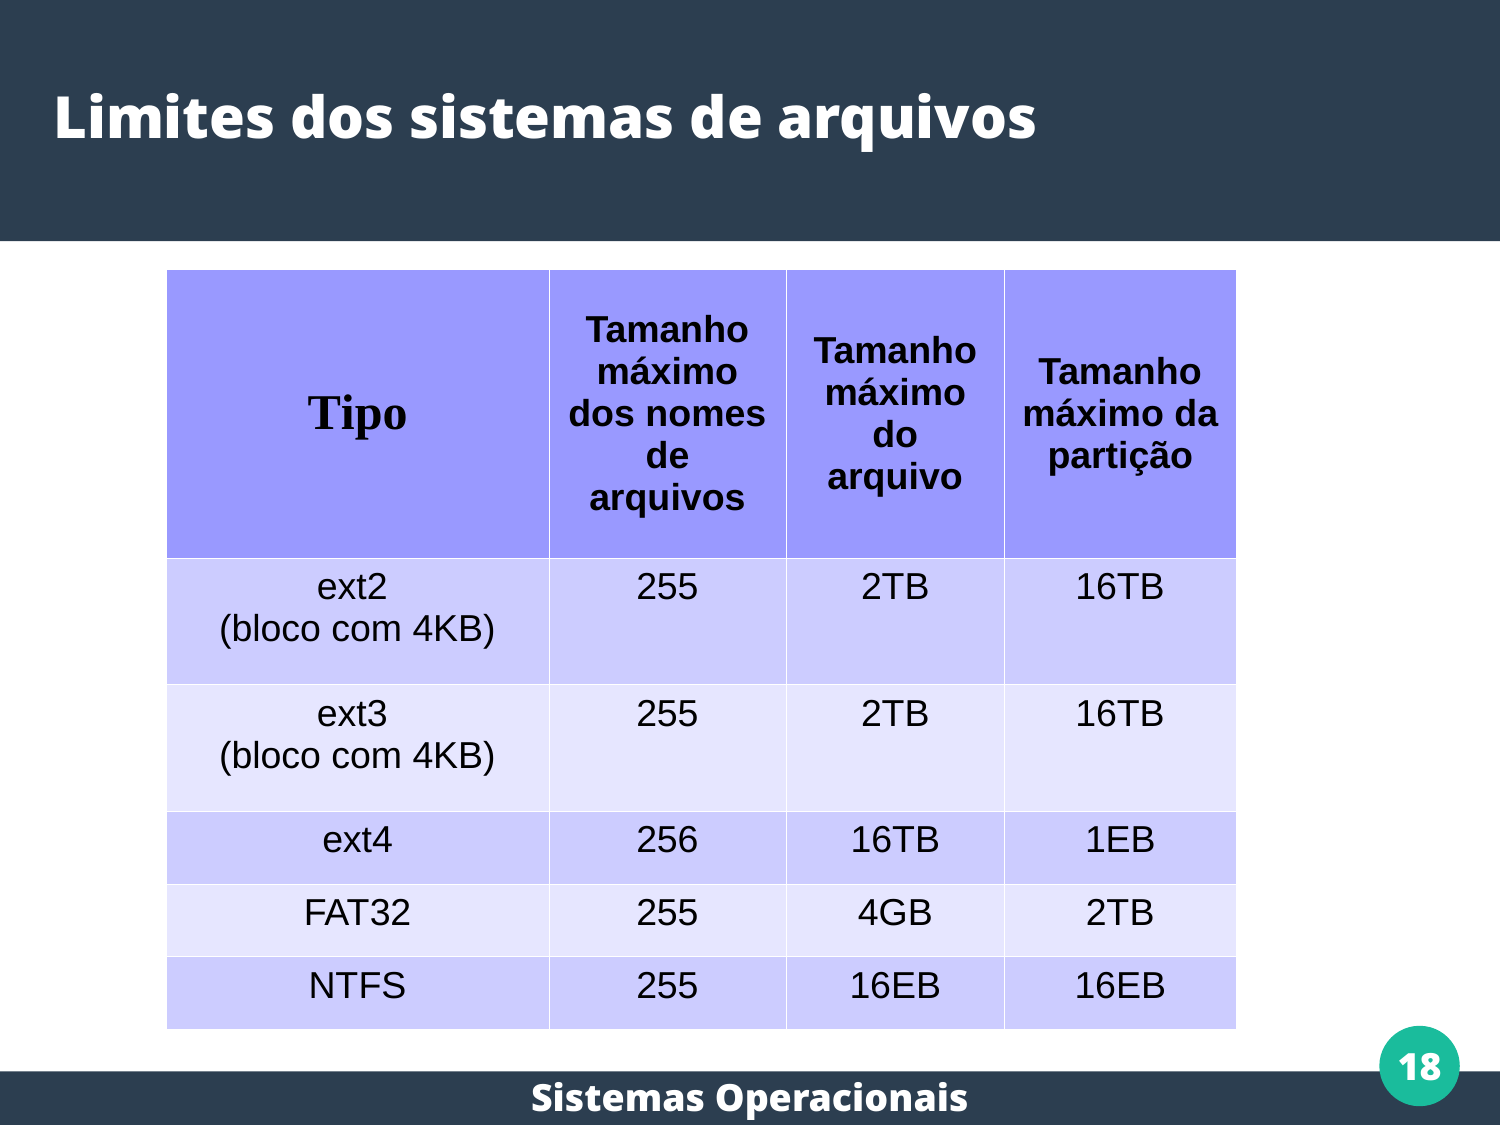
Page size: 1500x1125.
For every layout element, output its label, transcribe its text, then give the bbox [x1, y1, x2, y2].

table_cell FAT32 [167, 885, 549, 956]
table_cell 2TB [787, 559, 1004, 684]
table_cell 255 [550, 559, 786, 684]
title Limites dos sistemas de arquivos [53, 44, 1447, 188]
table_cell ext2 (bloco com 4KB) [167, 559, 549, 684]
table_cell NTFS [167, 957, 549, 1029]
table_cell 256 [550, 812, 786, 884]
table_cell 16EB [1005, 957, 1236, 1029]
table_cell ext3 (bloco com 4KB) [167, 685, 549, 811]
table_header Tamanho máximo da partição [1005, 270, 1236, 558]
table_cell 4GB [787, 885, 1004, 956]
table_cell 16TB [1005, 559, 1236, 684]
table_cell 255 [550, 685, 786, 811]
table_cell 16TB [1005, 685, 1236, 811]
table_cell 16EB [787, 957, 1004, 1029]
table_cell 1EB [1005, 812, 1236, 884]
table_cell 16TB [787, 812, 1004, 884]
table_cell ext4 [167, 812, 549, 884]
table_cell 255 [550, 885, 786, 956]
table_cell 2TB [1005, 885, 1236, 956]
table_header Tamanho máximo dos nomes de arquivos [550, 270, 786, 558]
table_header Tipo [167, 270, 549, 558]
table_cell 2TB [787, 685, 1004, 811]
table_header Tamanho máximo do arquivo [787, 270, 1004, 558]
table_cell 255 [550, 957, 786, 1029]
